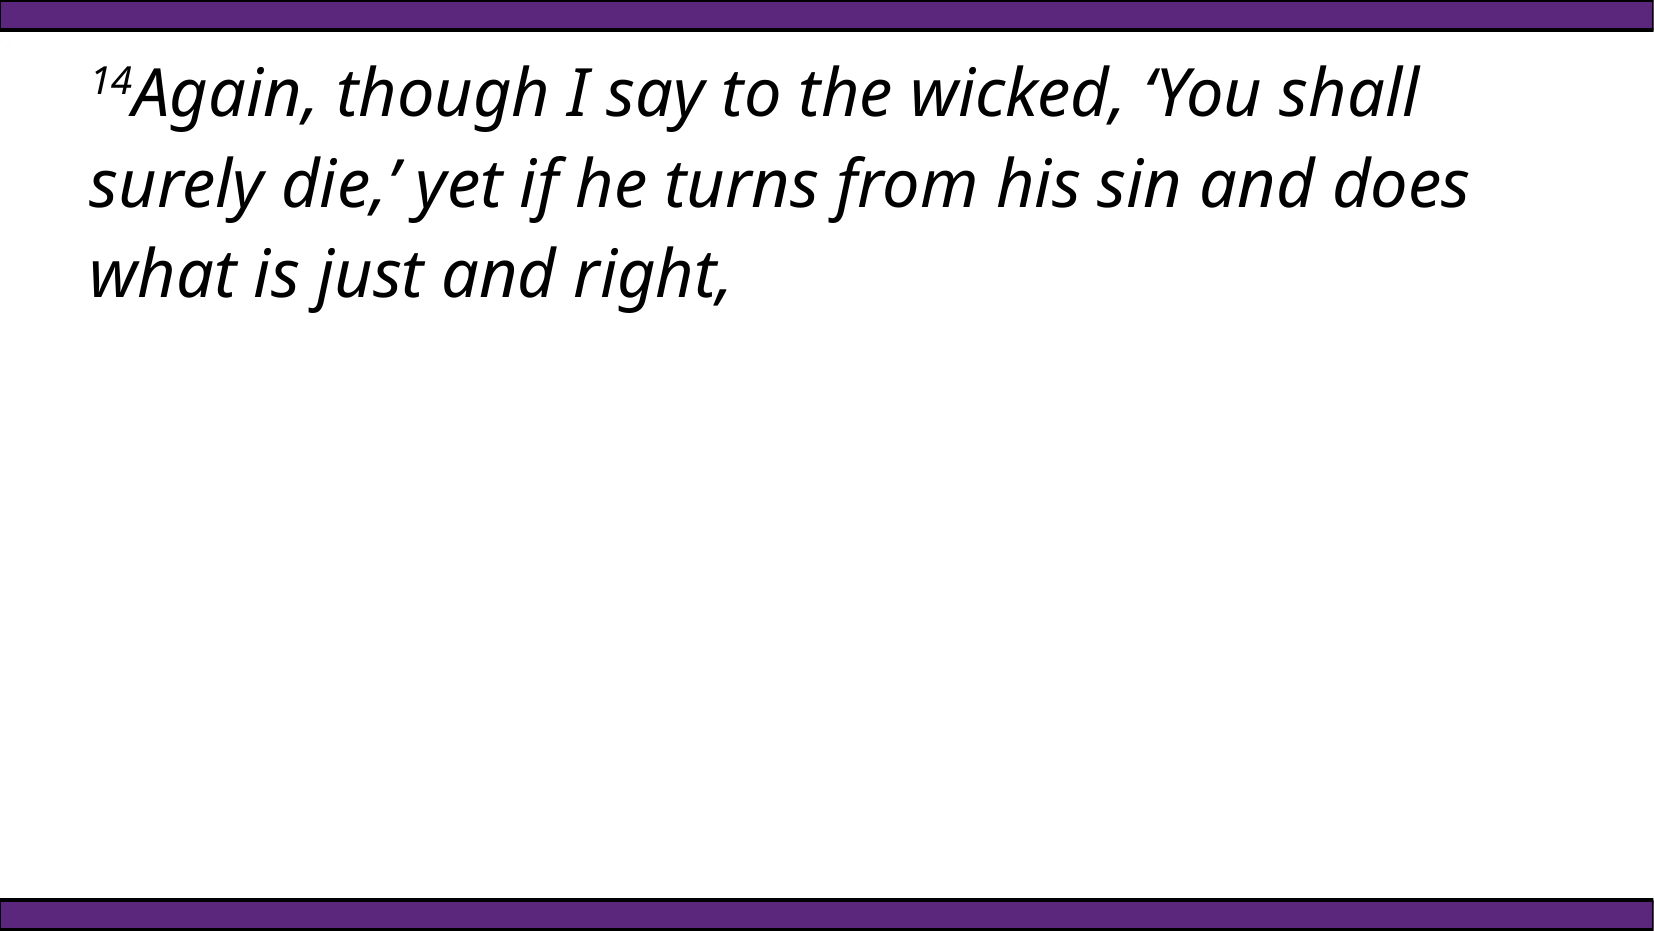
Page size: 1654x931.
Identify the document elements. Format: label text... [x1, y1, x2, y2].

picture [0, 31, 1654, 900]
text_box [0, 0, 1654, 31]
text_box 14Again, though I say to the wicked, ‘You shall surely die,’ yet if he turns from his sin and does what is just and right, [75, 37, 1577, 348]
text_box [0, 900, 1654, 931]
